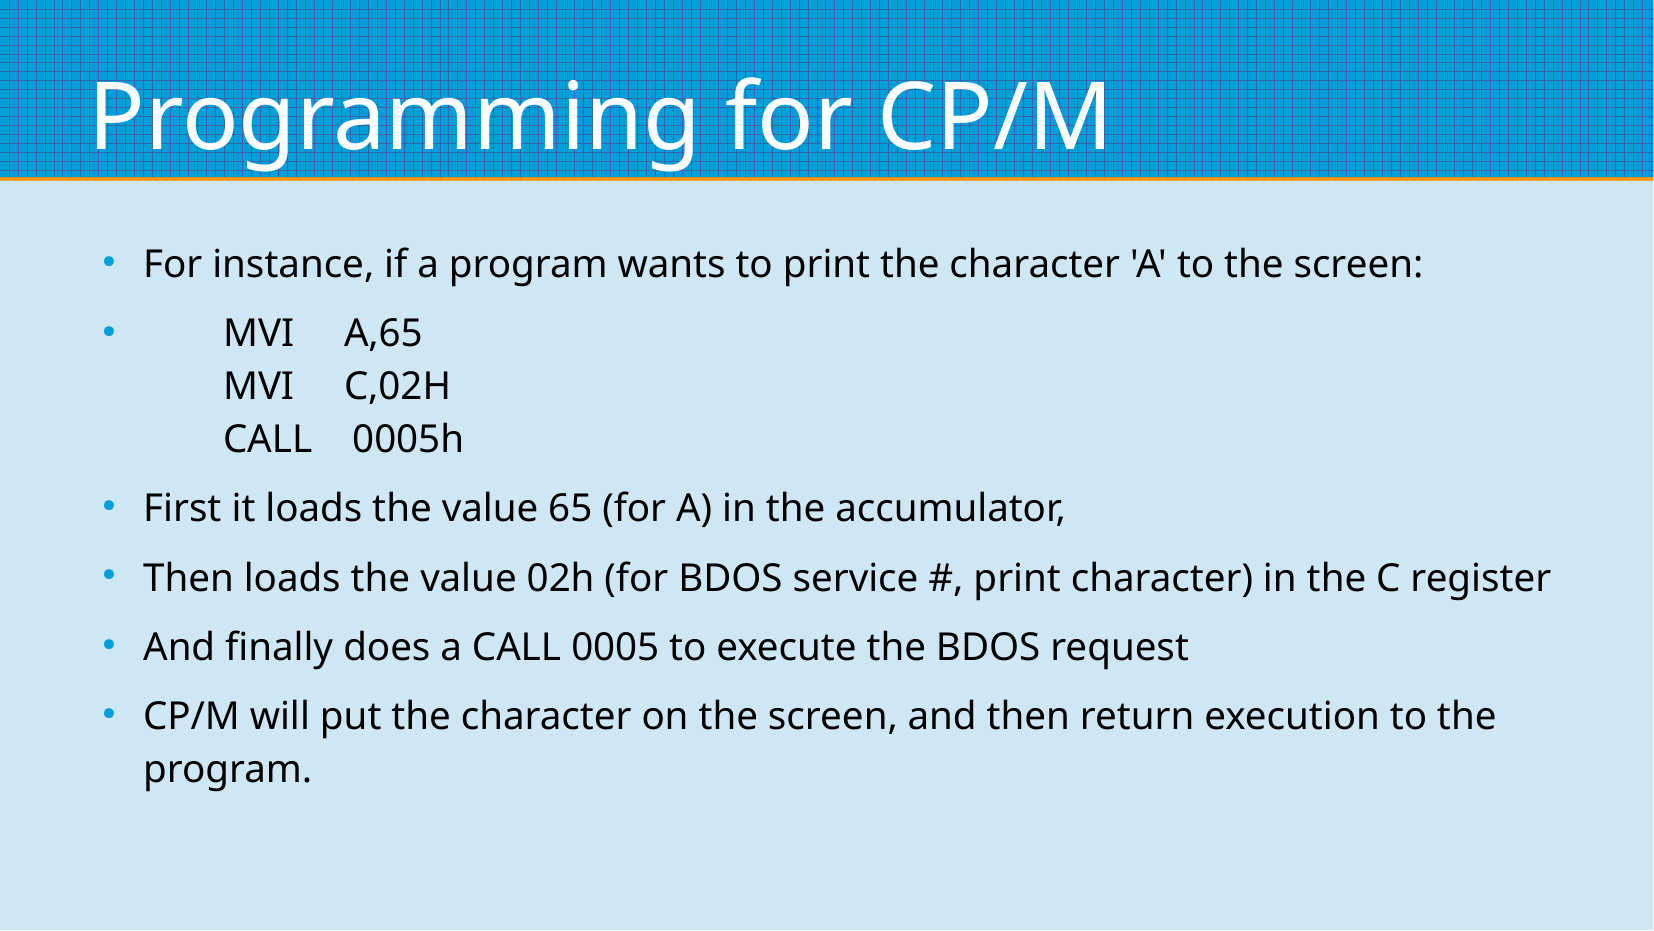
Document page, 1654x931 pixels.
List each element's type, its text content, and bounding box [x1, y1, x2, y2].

list For instance, if a program wants to print the character 'A' to the screen: MVI A,65 MVI C,02H CALL 0005h First it loads the value 65 (for A) in the accumulator, Then loads the value 02h (for BDOS service #, print character) in the C register And finally does a CALL 0005 to execute the BDOS request CP/M will put the character on the screen, and then return execution to the program. [88, 236, 1565, 813]
title Programming for CP/M [88, 14, 1565, 178]
